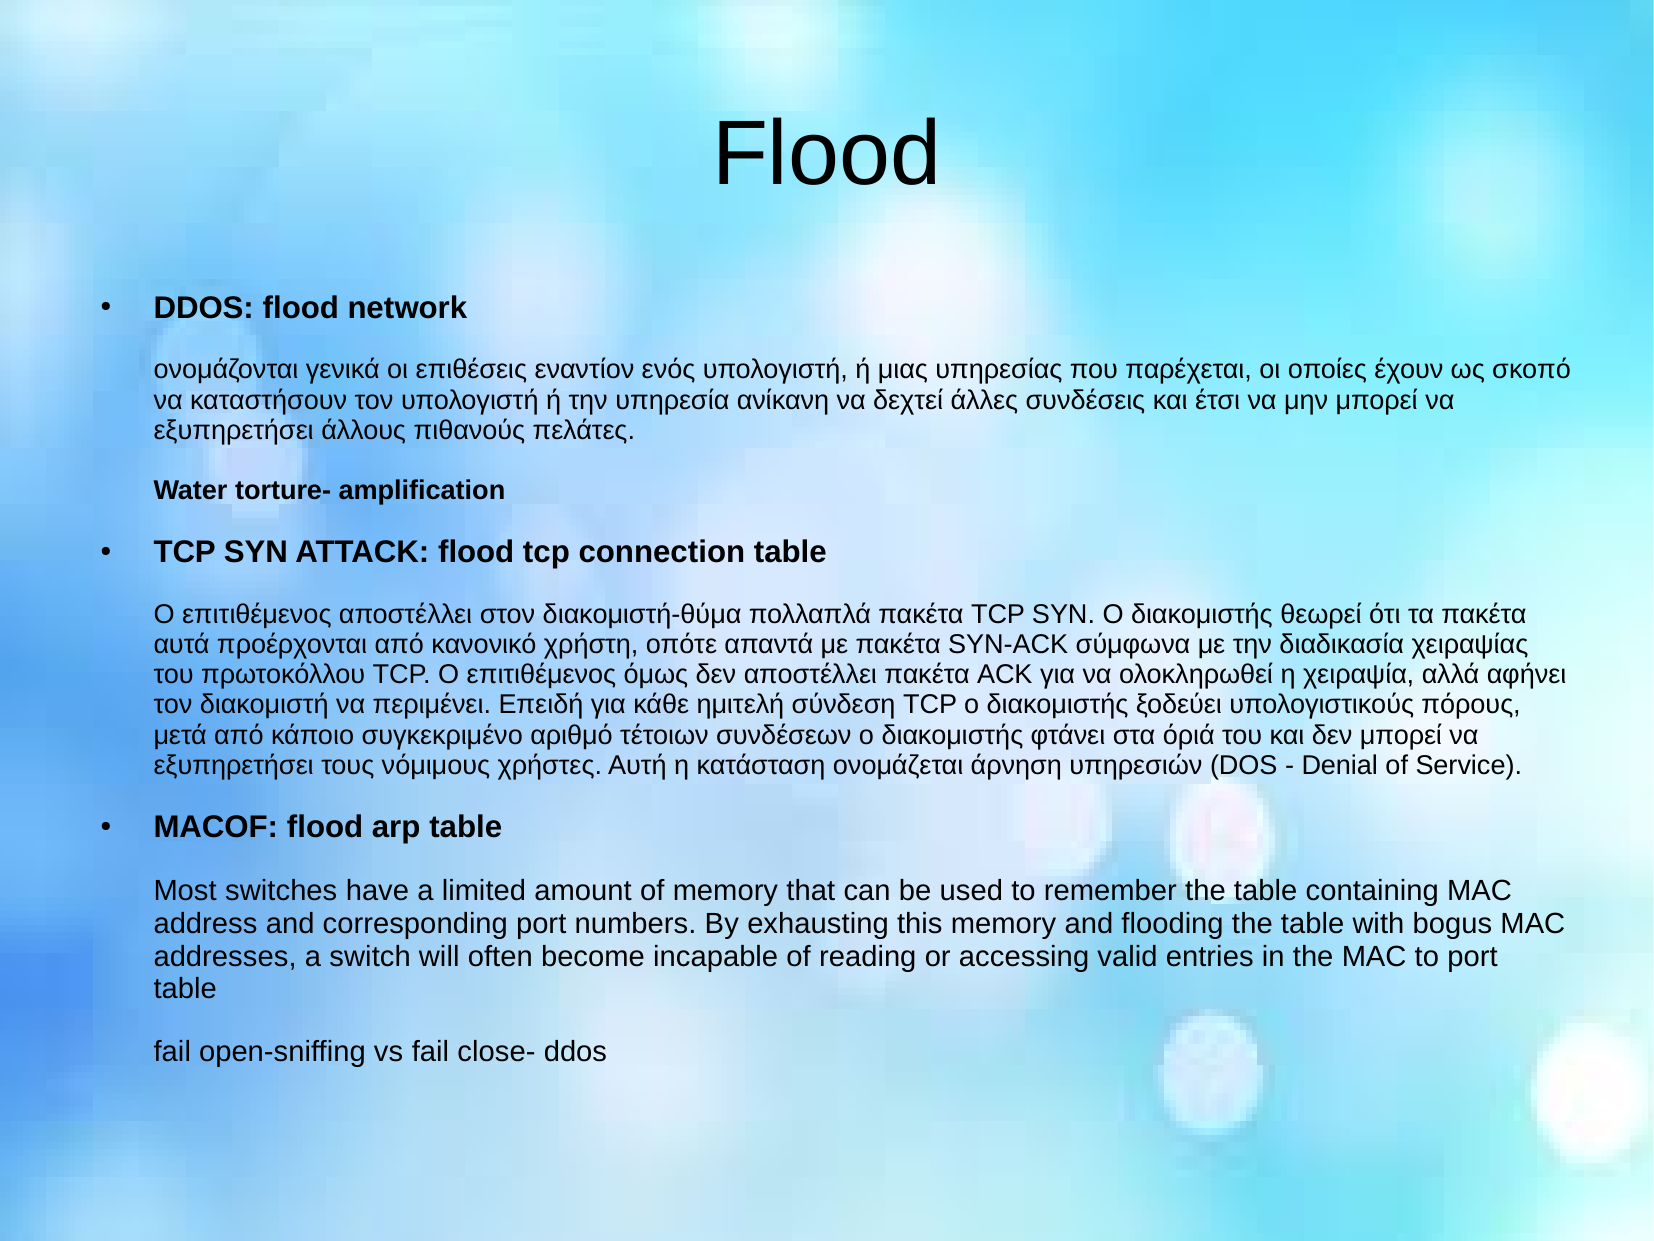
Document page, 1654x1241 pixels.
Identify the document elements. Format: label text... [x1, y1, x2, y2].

picture [0, 0, 1654, 1241]
list DDOS: flood network ονομάζονται γενικά οι επιθέσεις εναντίον ενός υπολογιστή, ή μιας υπηρεσίας που παρέχεται, οι οποίες έχουν ως σκοπό να καταστήσουν τον υπολογιστή ή την υπηρεσία ανίκανη να δεχτεί άλλες συνδέσεις και έτσι να μην μπορεί να εξυπηρετήσει άλλους πιθανούς πελάτες. Water torture- amplification TCP SYN ATTACK: flood tcp connection table Ο επιτιθέμενος αποστέλλει στον διακομιστή-θύμα πολλαπλά πακέτα TCP SYN. Ο διακομιστής θεωρεί ότι τα πακέτα αυτά προέρχονται από κανονικό χρήστη, οπότε απαντά με πακέτα SYN-ACK σύμφωνα με την διαδικασία χειραψίας του πρωτοκόλλου TCP. Ο επιτιθέμενος όμως δεν αποστέλλει πακέτα ACK για να ολοκληρωθεί η χειραψία, αλλά αφήνει τον διακομιστή να περιμένει. Επειδή για κάθε ημιτελή σύνδεση TCP ο διακομιστής ξοδεύει υπολογιστικούς πόρους, μετά από κάποιο συγκεκριμένο αριθμό τέτοιων συνδέσεων ο διακομιστής φτάνει στα όριά του και δεν μπορεί να εξυπηρετήσει τους νόμιμους χρήστες. Αυτή η κατάσταση ονομάζεται άρνηση υπηρεσιών (DOS - Denial of Service). MACOF: flood arp table Most switches have a limited amount of memory that can be used to remember the table containing MAC address and corresponding port numbers. By exhausting this memory and flooding the table with bogus MAC addresses, a switch will often become incapable of reading or accessing valid entries in the MAC to port table fail open-sniffing vs fail close- ddos [82, 290, 1571, 1068]
title Flood [82, 49, 1571, 257]
